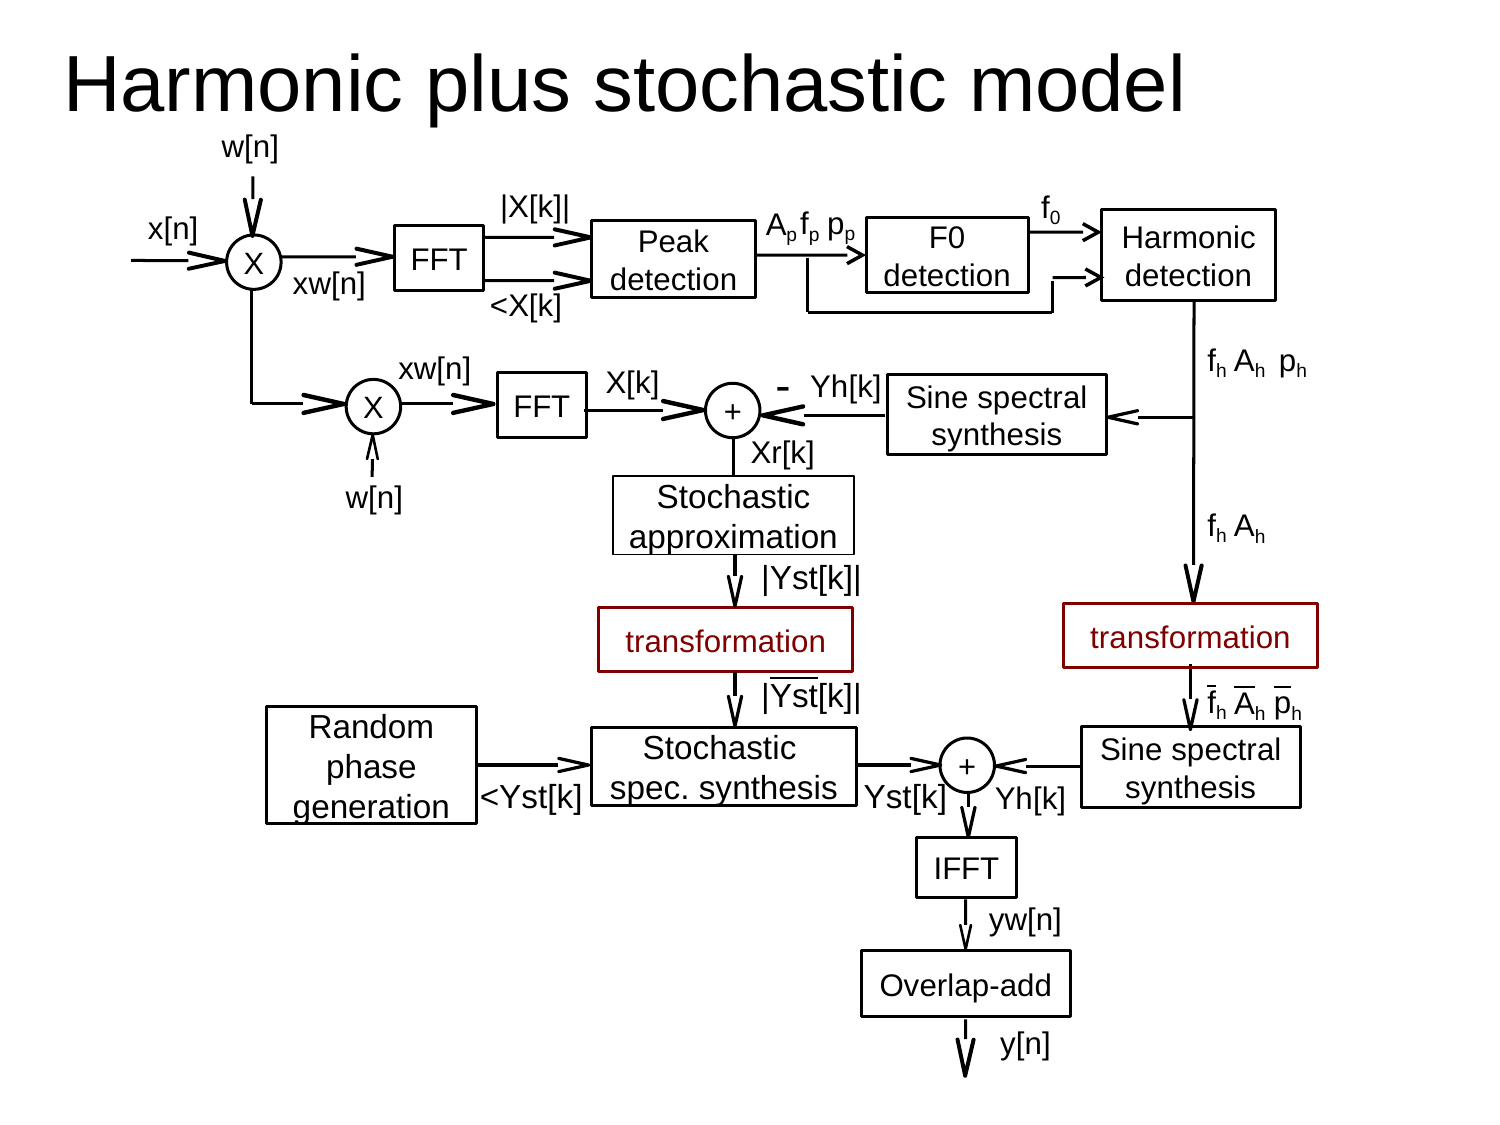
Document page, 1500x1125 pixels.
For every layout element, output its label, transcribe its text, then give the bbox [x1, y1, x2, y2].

text_box Random phase generation [266, 706, 477, 824]
text_box Yst[k] [848, 771, 977, 844]
text_box x[n] [133, 204, 215, 257]
text_box xw[n] [277, 259, 385, 312]
text_box |X[k]| [485, 182, 589, 235]
text_box fp [785, 196, 812, 253]
text_box Ap [751, 197, 813, 254]
text_box Overlap-add [861, 950, 1071, 1017]
text_box transformation [598, 607, 853, 672]
text_box yw[n] [974, 894, 1081, 948]
text_box f0 [1026, 180, 1076, 237]
text_box ph [1259, 676, 1317, 733]
text_box X [346, 379, 401, 434]
text_box Peak detection [591, 220, 756, 298]
text_box - [760, 353, 835, 414]
text_box |Yst[k]| [746, 552, 877, 616]
text_box Yh[k] [979, 774, 1085, 827]
text_box X[k] [590, 358, 708, 416]
text_box F0 detection [866, 217, 1029, 293]
text_box X [226, 234, 281, 290]
text_box Xr[k] [735, 428, 852, 476]
text_box pp [812, 196, 870, 253]
text_box + [706, 383, 760, 438]
title Harmonic plus stochastic model [63, 16, 1500, 151]
text_box |Yst[k]| [746, 670, 877, 734]
text_box Sine spectral synthesis [887, 374, 1107, 455]
text_box + [940, 738, 995, 791]
text_box Stochastic approximation [613, 476, 855, 555]
text_box Harmonic detection [1101, 209, 1276, 301]
text_box xw[n] [383, 344, 501, 402]
text_box FFT [497, 372, 587, 438]
text_box <X[k] [475, 280, 581, 334]
text_box fh [1192, 498, 1242, 555]
text_box FFT [394, 225, 484, 291]
text_box Ah [1242, 333, 1264, 390]
text_box fh [1192, 675, 1242, 732]
text_box Yh[k] [795, 362, 900, 415]
text_box Ah [1242, 498, 1281, 555]
text_box transformation [1063, 603, 1318, 668]
text_box IFFT [916, 837, 1017, 898]
text_box w[n] [206, 151, 297, 175]
text_box Ah [1219, 676, 1259, 733]
text_box <Yst[k] [464, 771, 598, 844]
text_box y[n] [985, 1018, 1068, 1072]
text_box ph [1264, 333, 1322, 390]
text_box Stochastic spec. synthesis [591, 727, 857, 806]
text_box - [760, 411, 835, 428]
text_box Sine spectral synthesis [1081, 726, 1301, 808]
text_box w[n] [330, 473, 430, 531]
text_box fh [1192, 333, 1242, 390]
